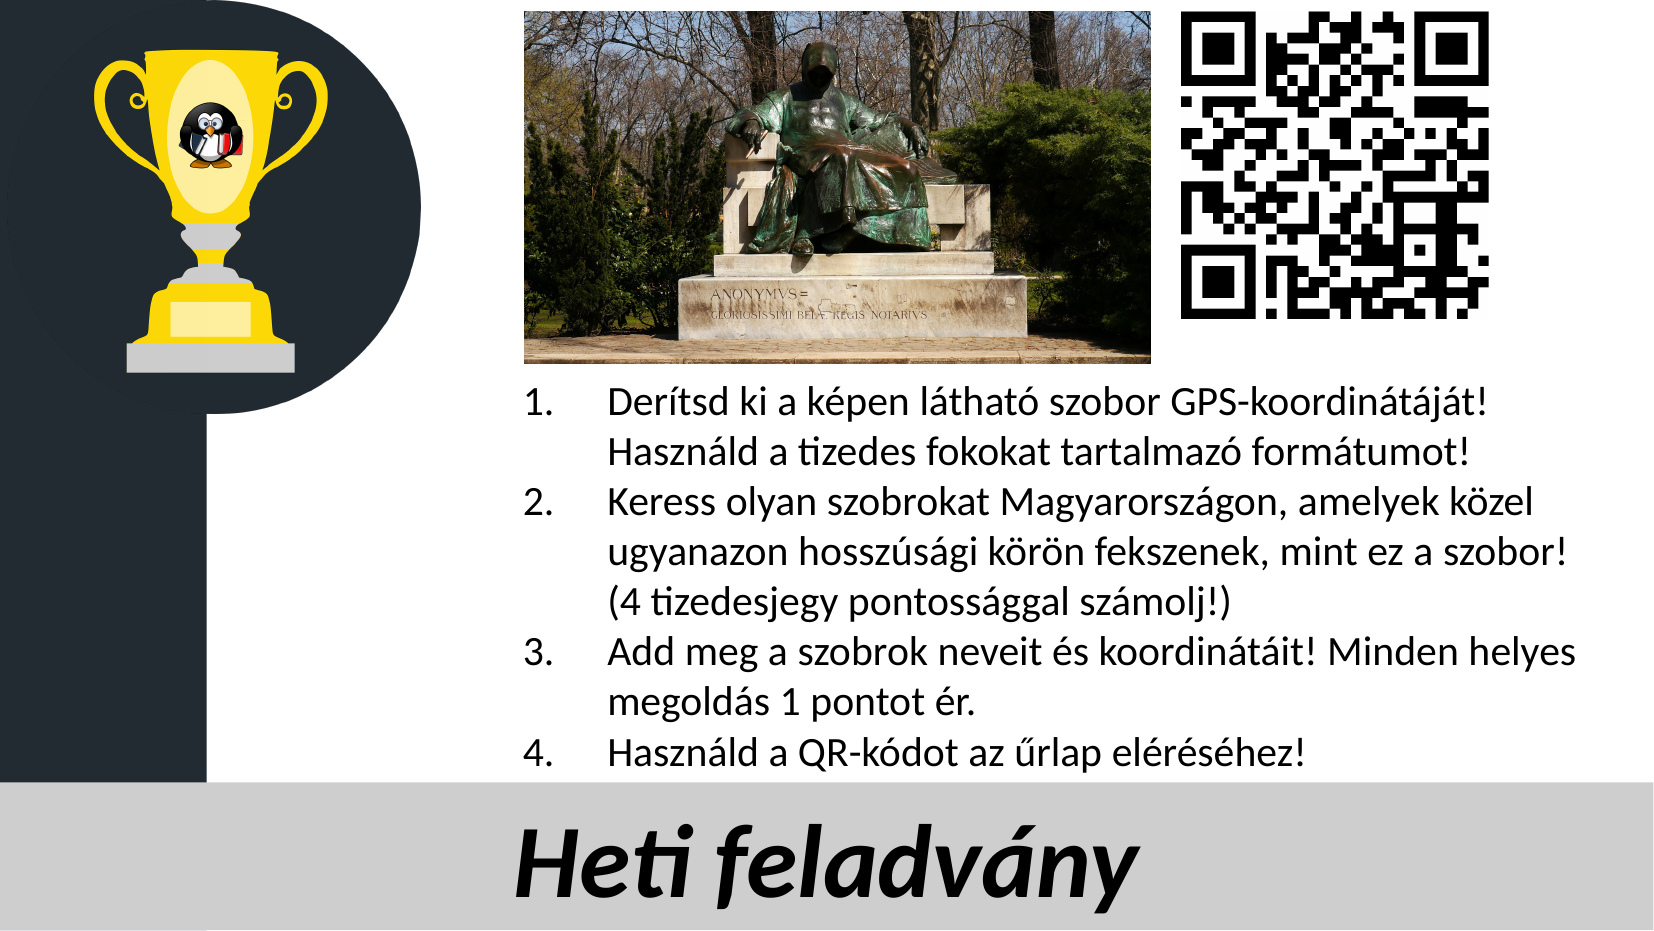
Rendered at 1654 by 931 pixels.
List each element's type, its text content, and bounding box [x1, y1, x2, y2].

picture [7, 0, 421, 414]
list Derítsd ki a képen látható szobor GPS-koordinátáját! Használd a tizedes fokokat tartalmazó formátumot! Keress olyan szobrokat Magyarországon, amelyek közel ugyanazon hosszúsági körön fekszenek, mint ez a szobor! (4 tizedesjegy pontossággal számolj!) Add meg a szobrok neveit és koordinátáit! Minden helyes megoldás 1 pontot ér. Használd a QR-kódot az űrlap eléréséhez! [507, 366, 1636, 782]
text_box [0, 0, 207, 782]
picture [1181, 11, 1489, 319]
text_box Heti feladvány [0, 782, 1654, 931]
picture [524, 11, 1151, 364]
